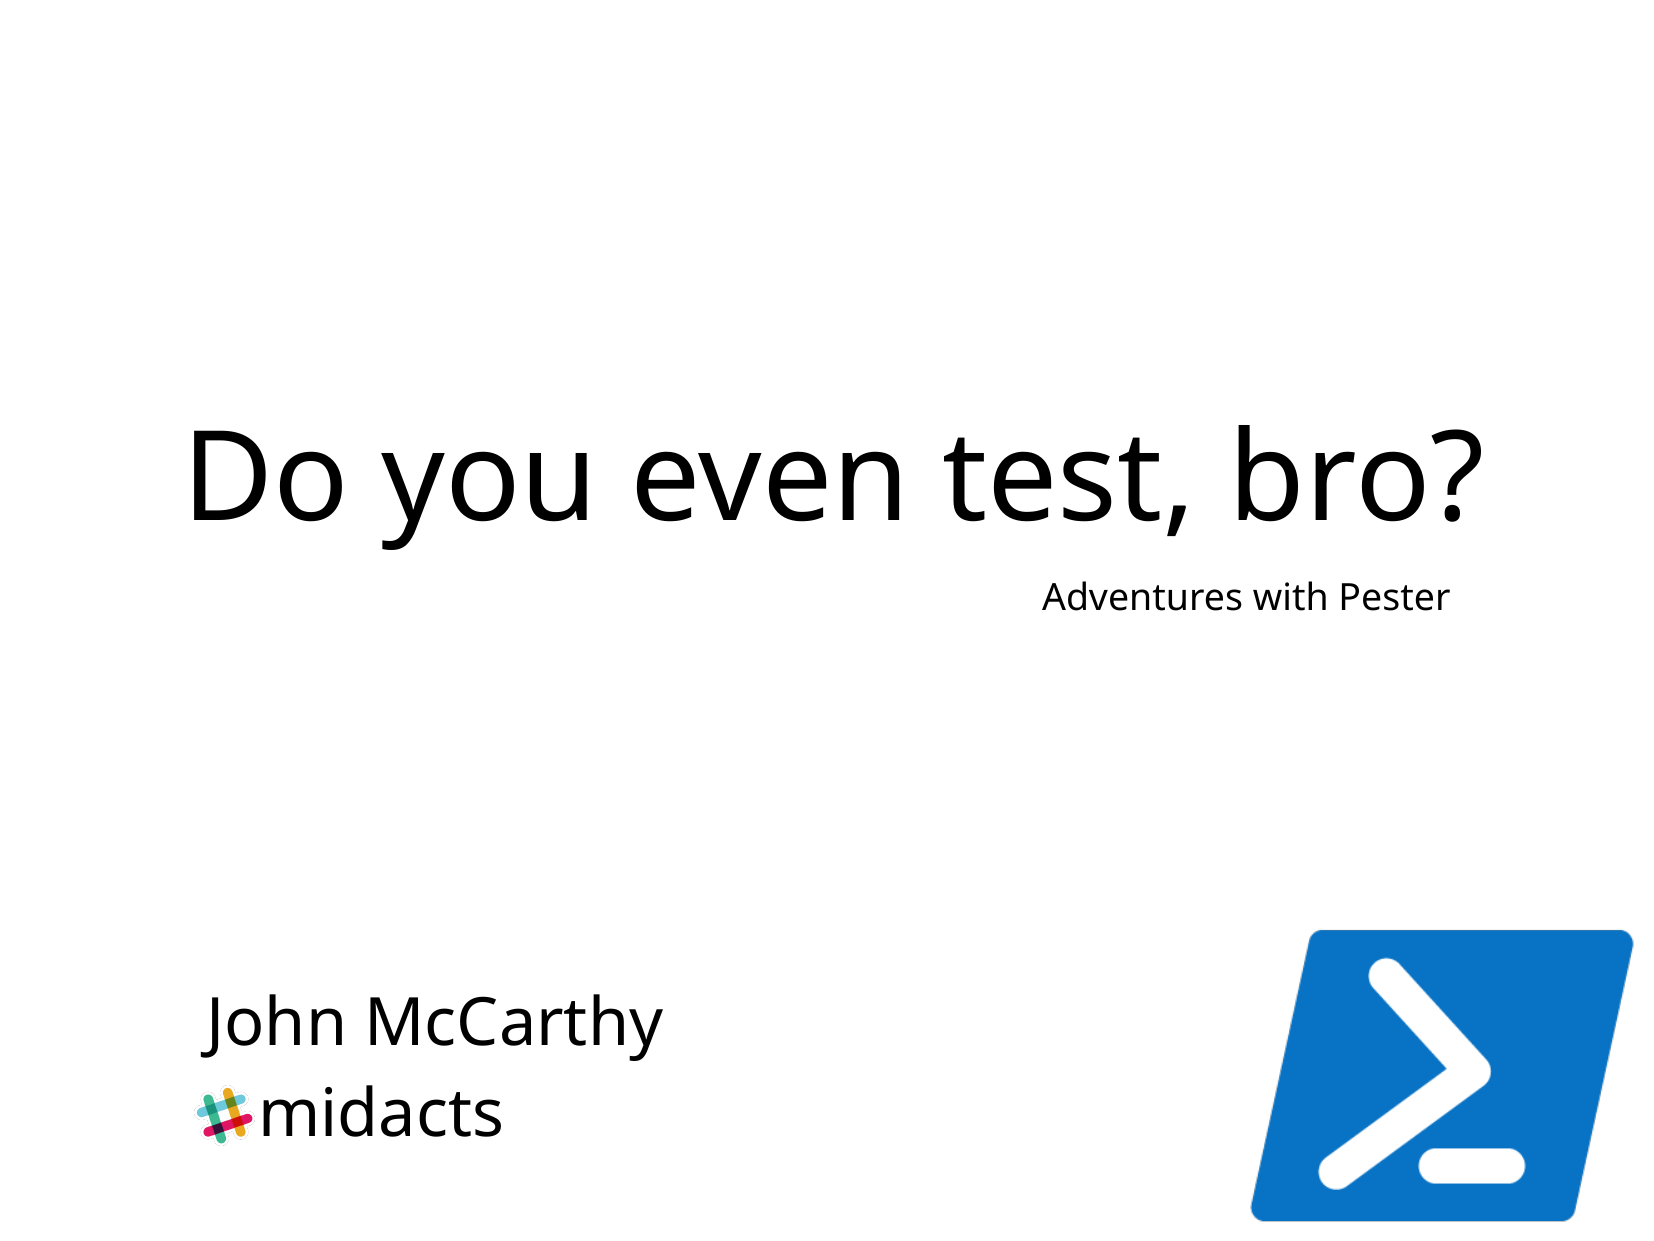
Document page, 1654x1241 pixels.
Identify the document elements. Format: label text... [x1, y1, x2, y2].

text_box Adventures with Pester [1027, 563, 1654, 627]
subtitle John McCarthy midacts [206, 915, 923, 1241]
picture [194, 1085, 255, 1146]
title Do you even test, bro? [90, 368, 1579, 576]
picture [1158, 880, 1654, 1241]
